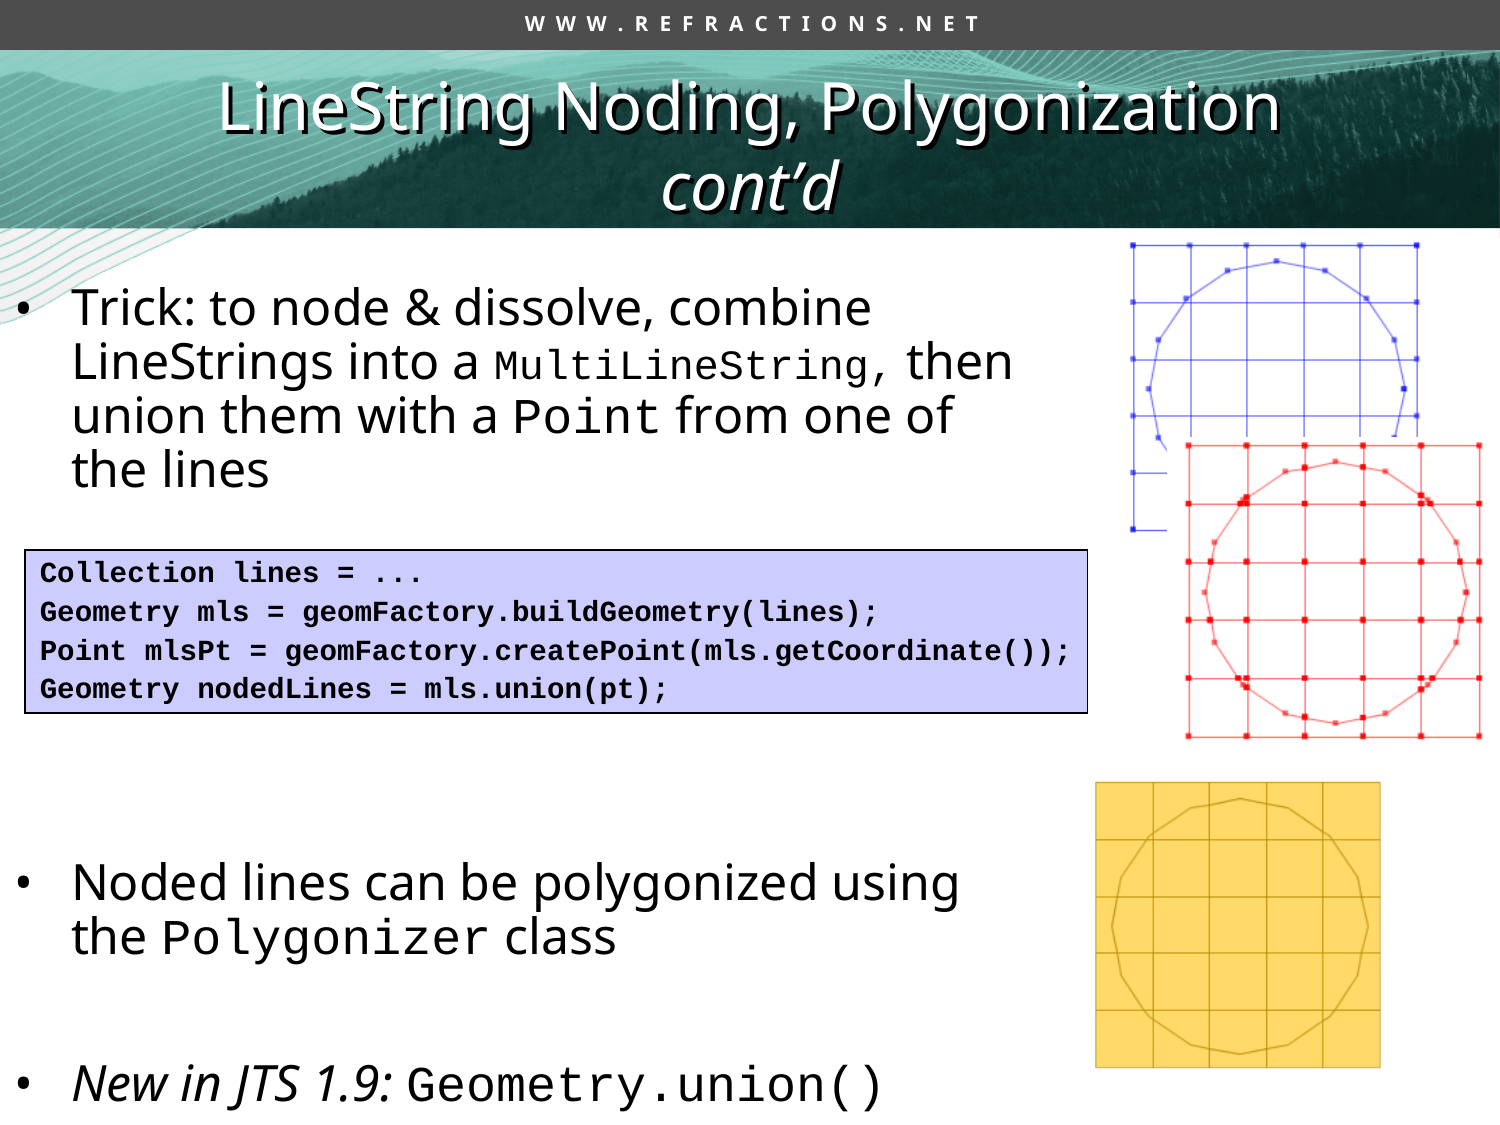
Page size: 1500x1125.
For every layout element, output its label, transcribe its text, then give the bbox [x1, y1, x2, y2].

picture [0, 50, 1500, 745]
picture [1074, 774, 1401, 1075]
title LineString Noding, Polygonization cont’d [112, 56, 1388, 232]
text_box Collection lines = ... Geometry mls = geomFactory.buildGeometry(lines); Point mlsPt = geomFactory.createPoint(mls.getCoordinate()); Geometry nodedLines = mls.union(pt); [24, 549, 1088, 713]
list Trick: to node & dissolve, combine LineStrings into a MultiLineString, then union them with a Point from one of the lines Noded lines can be polygonized using the Polygonizer class New in JTS 1.9: Geometry.union() [0, 275, 1038, 1125]
